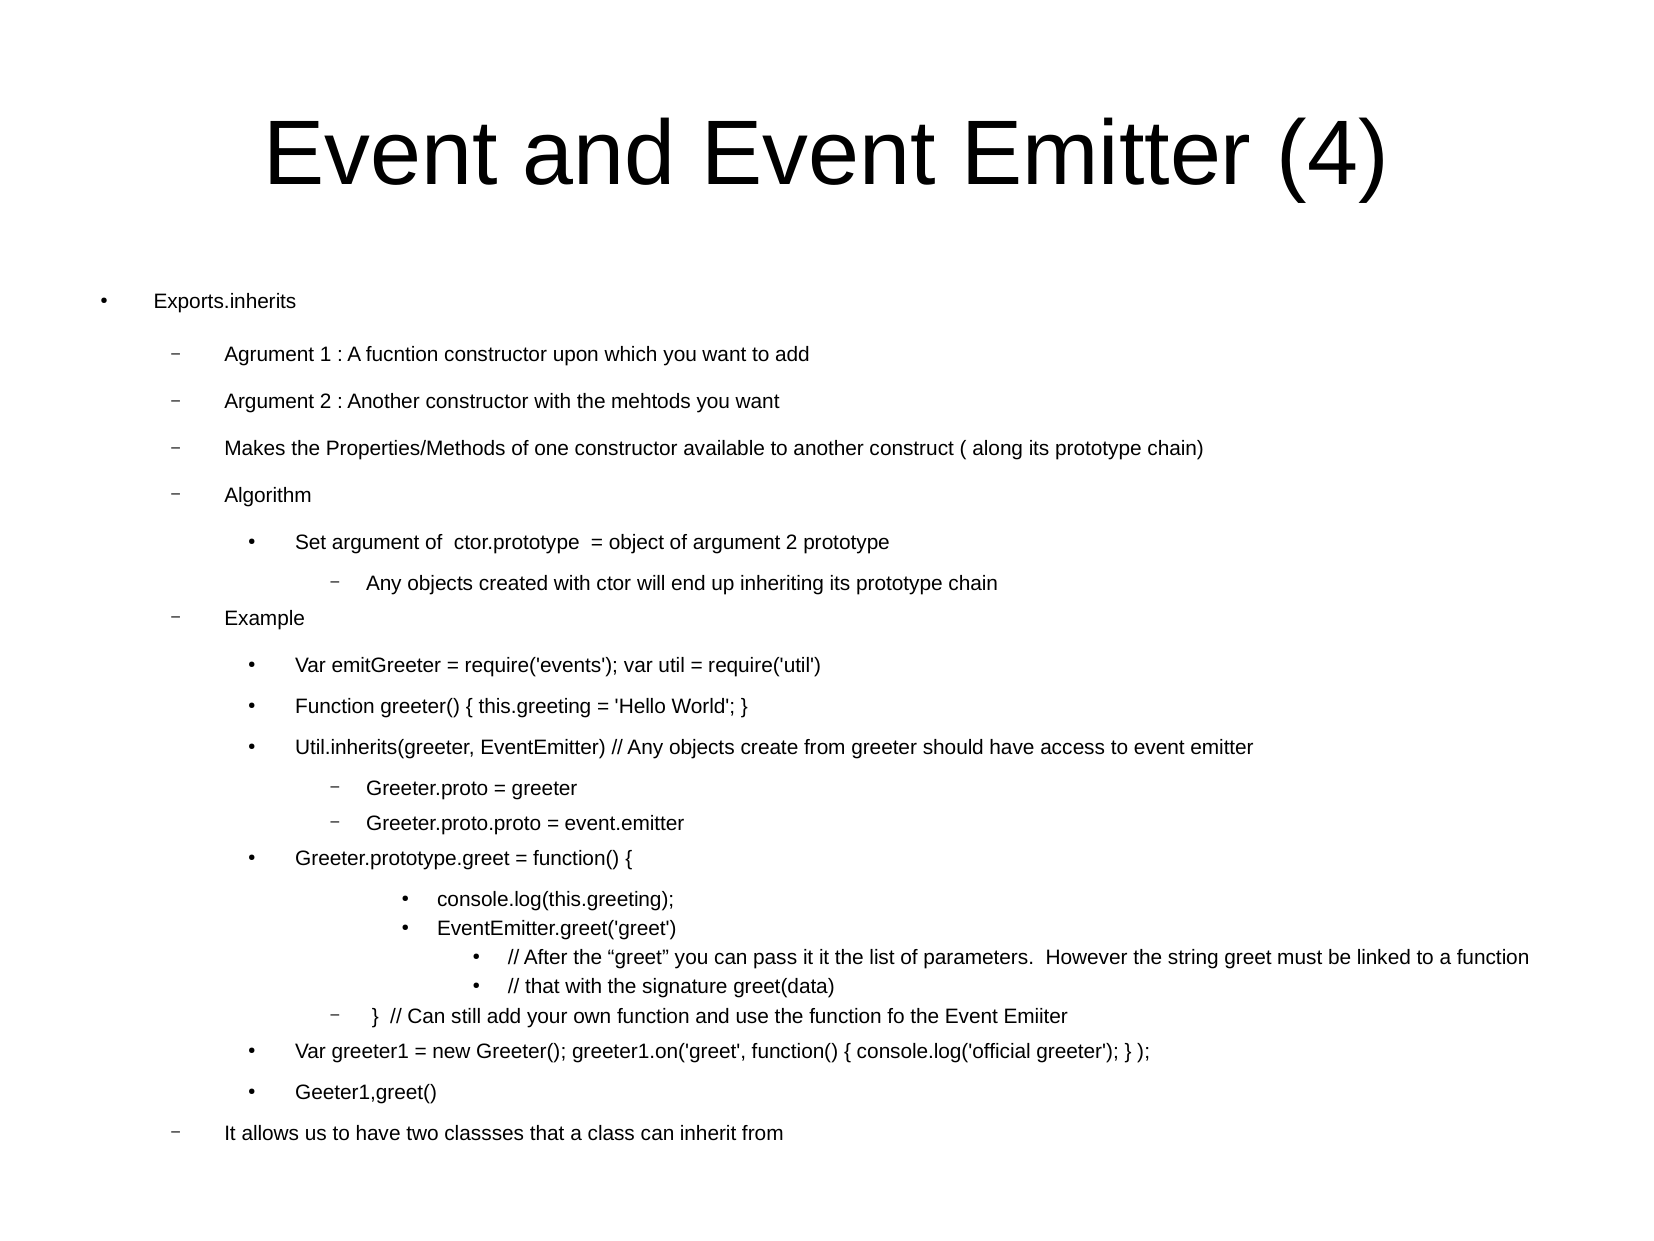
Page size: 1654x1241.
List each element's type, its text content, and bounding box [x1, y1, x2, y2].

title Event and Event Emitter (4) [82, 49, 1571, 257]
list Exports.inherits Agrument 1 : A fucntion constructor upon which you want to add Argument 2 : Another constructor with the mehtods you want Makes the Properties/Methods of one constructor available to another construct ( along its prototype chain) Algorithm Set argument of ctor.prototype = object of argument 2 prototype Any objects created with ctor will end up inheriting its prototype chain Example Var emitGreeter = require('events'); var util = require('util') Function greeter() { this.greeting = 'Hello World'; } Util.inherits(greeter, EventEmitter) // Any objects create from greeter should have access to event emitter Greeter.proto = greeter Greeter.proto.proto = event.emitter Greeter.prototype.greet = function() { console.log(this.greeting); EventEmitter.greet('greet') // After the “greet” you can pass it it the list of parameters. However the string greet must be linked to a function // that with the signature greet(data) } // Can still add your own function and use the function fo the Event Emiiter Var greeter1 = new Greeter(); greeter1.on('greet', function() { console.log('official greeter'); } ); Geeter1,greet() It allows us to have two classses that a class can inherit from [82, 290, 1571, 1216]
